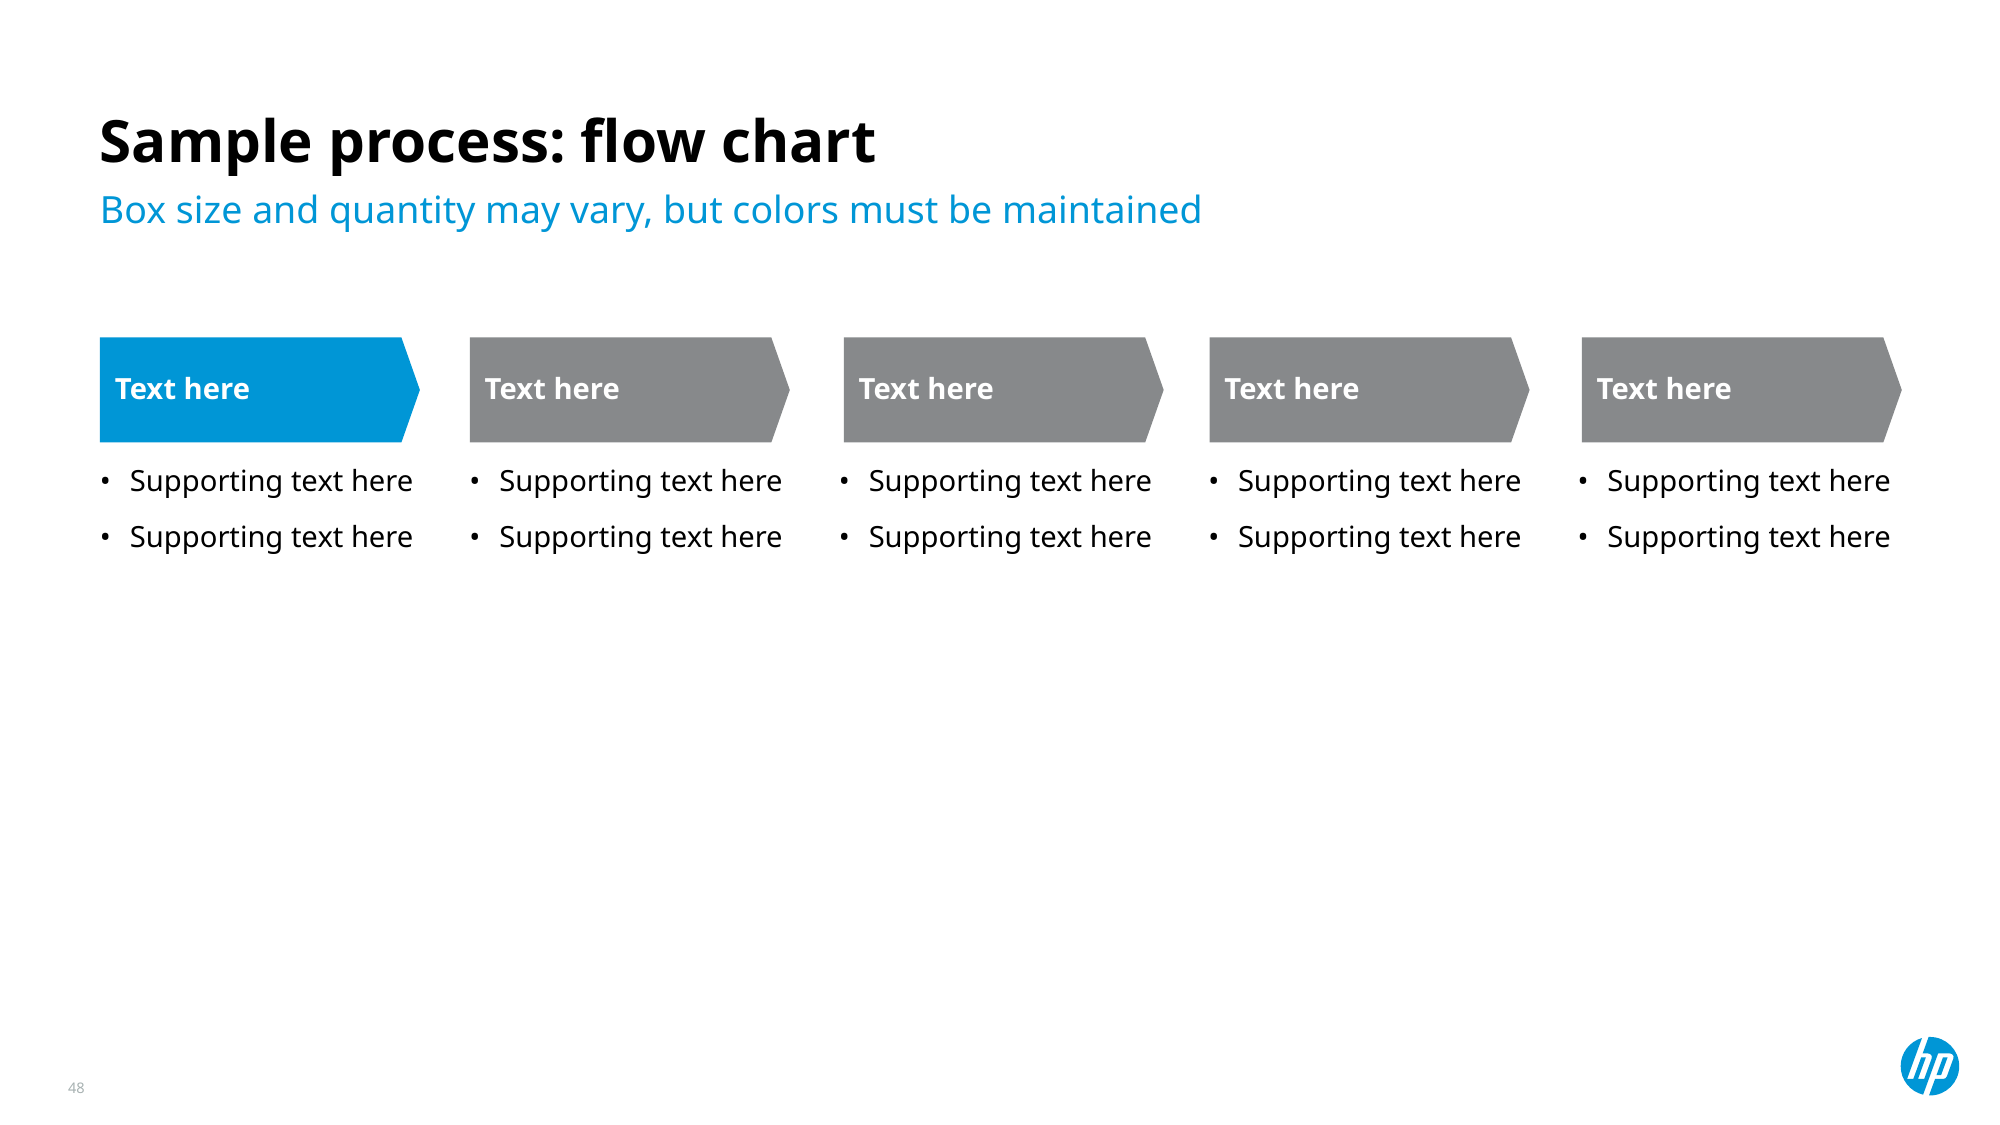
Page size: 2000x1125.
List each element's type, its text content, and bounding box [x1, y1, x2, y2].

text_box Supporting text here Supporting text here [1208, 466, 1529, 997]
slide_number <number> [34, 1062, 85, 1099]
text_box Supporting text here Supporting text here [838, 466, 1159, 997]
text_box Text here [1581, 337, 1902, 443]
text_box Supporting text here Supporting text here [99, 466, 420, 997]
text_box Text here [1209, 337, 1530, 443]
text_box Text here [469, 337, 790, 443]
text_box Text here [99, 337, 420, 443]
text_box Supporting text here Supporting text here [1577, 466, 1898, 997]
text_box Supporting text here Supporting text here [469, 466, 790, 997]
list Box size and quantity may vary, but colors must be maintained [99, 186, 1900, 229]
text_box Text here [843, 337, 1164, 443]
title Sample process: flow chart [99, 50, 1900, 175]
